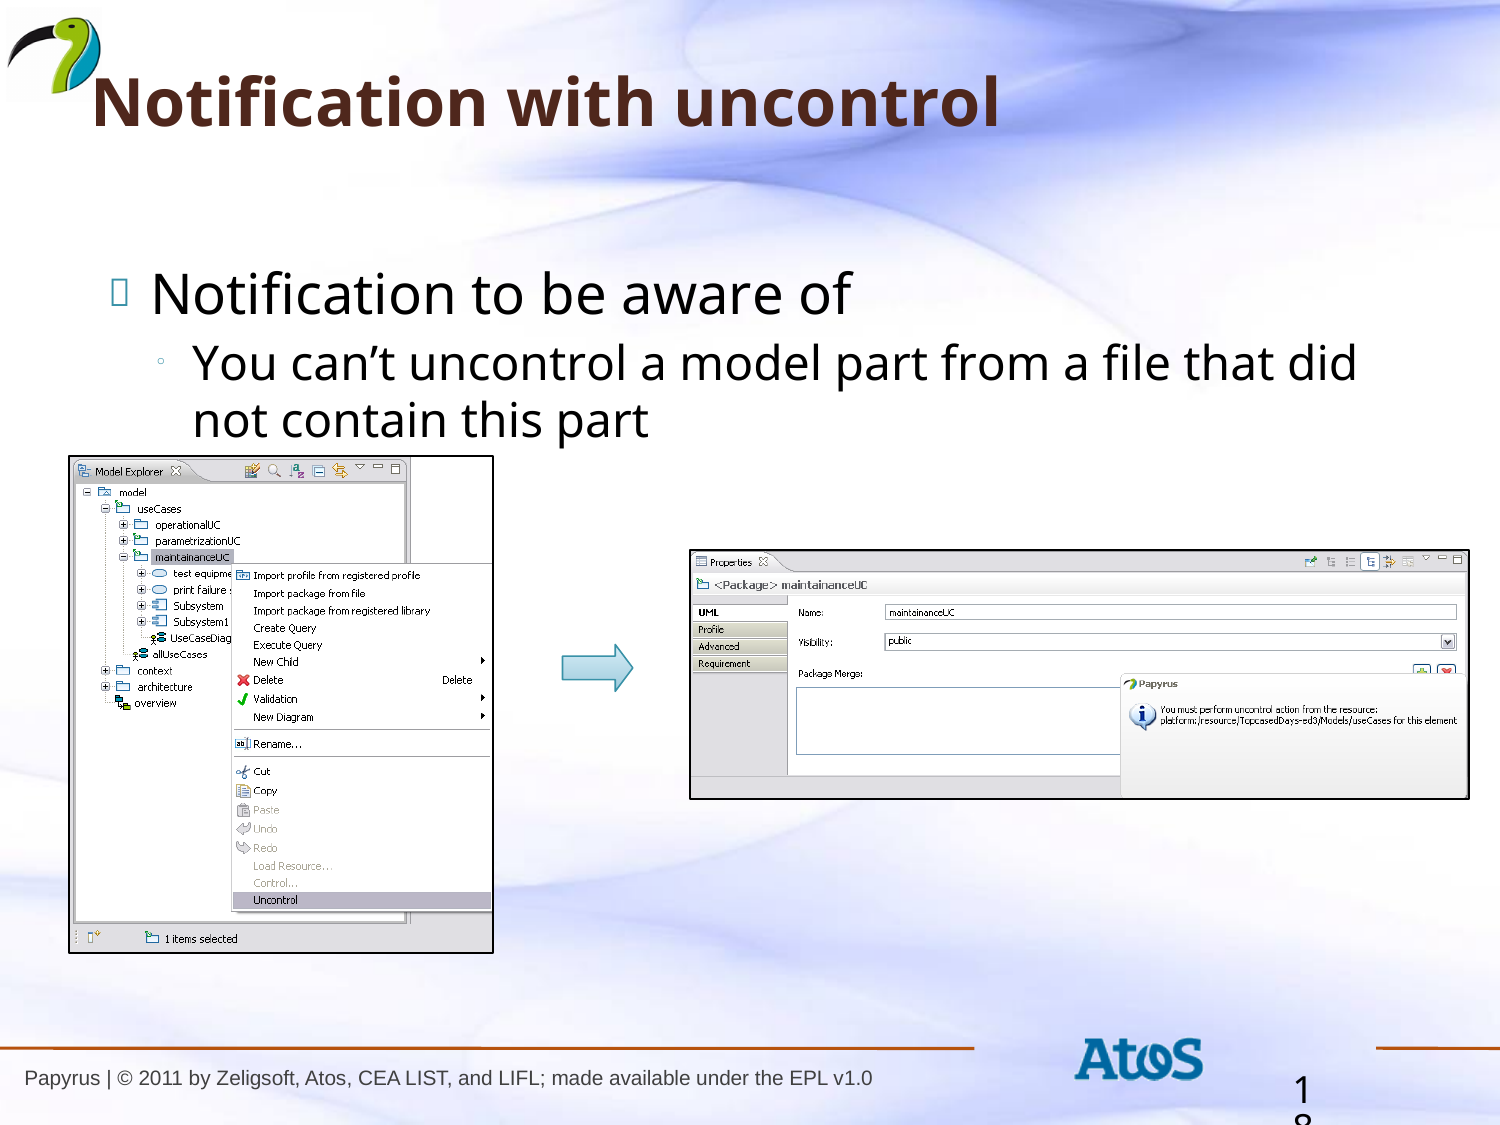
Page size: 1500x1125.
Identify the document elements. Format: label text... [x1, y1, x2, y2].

picture [1298, 1117, 1307, 1125]
title Notification with uncontrol [75, 45, 1425, 233]
picture [0, 0, 1500, 1125]
text_box [562, 644, 633, 692]
list Notification to be aware of You can’t uncontrol a model part from a file that did not contain this part [75, 243, 1425, 986]
slide_number <numéro> [1277, 1051, 1338, 1112]
